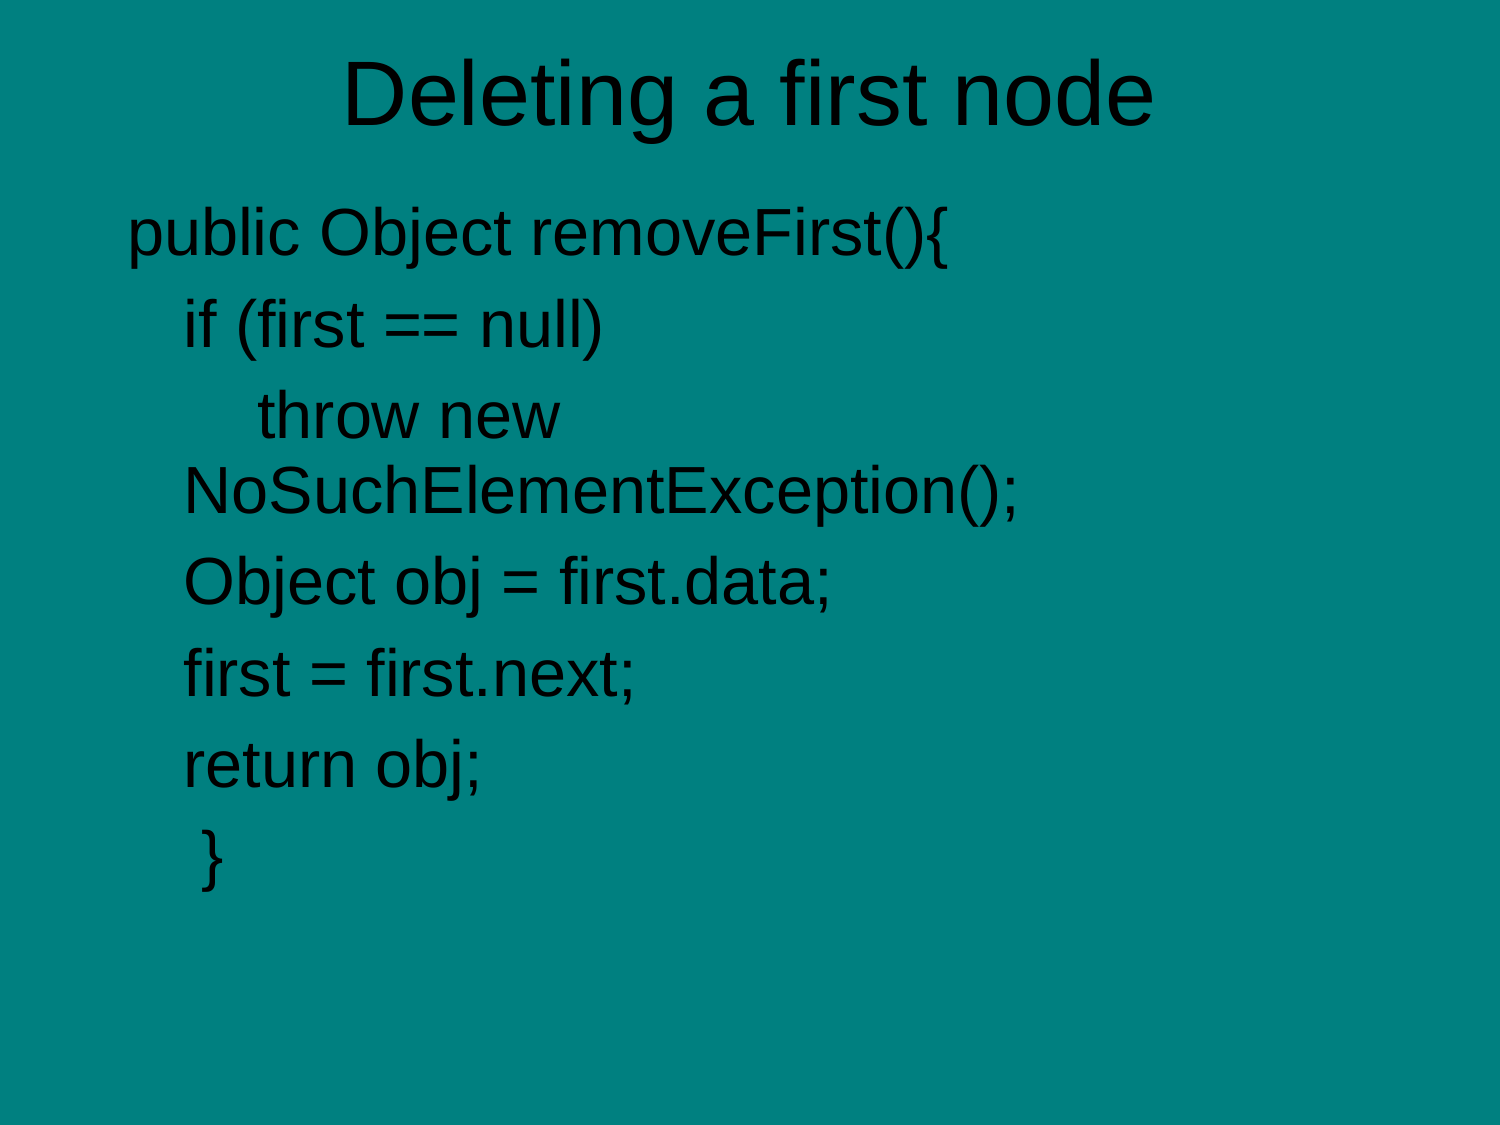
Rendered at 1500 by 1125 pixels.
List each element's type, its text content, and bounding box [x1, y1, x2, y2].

title Deleting a first node [112, 0, 1388, 187]
list public Object removeFirst(){ if (first == null) throw new NoSuchElementException(); Object obj = first.data; first = first.next; return obj; } [112, 187, 1388, 1013]
